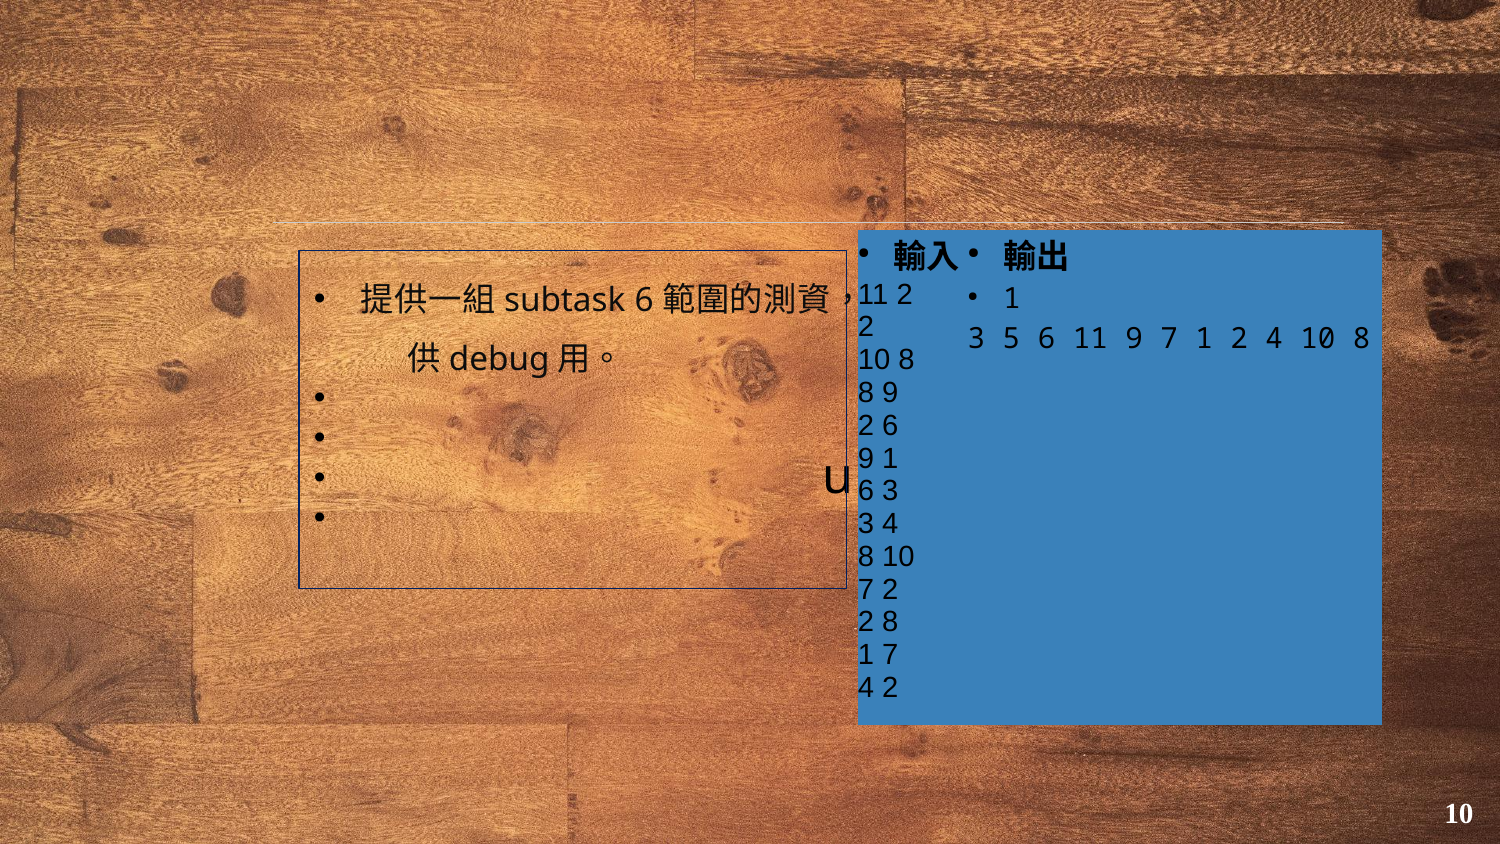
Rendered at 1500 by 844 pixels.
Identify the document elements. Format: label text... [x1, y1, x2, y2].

text_box 提供一組subtask 6範圍的測資，供debug用。 [298, 250, 847, 589]
slide_number 10 [1429, 779, 1500, 844]
title NOTE [255, 117, 1341, 233]
table_header 輸出 1 3 5 6 11 9 7 1 2 4 10 8 [968, 230, 1382, 725]
table_header 輸入 11 2 2 10 8 8 9 2 6 9 1 6 3 3 4 8 10 7 2 2 8 1 7 4 2 [858, 230, 968, 725]
